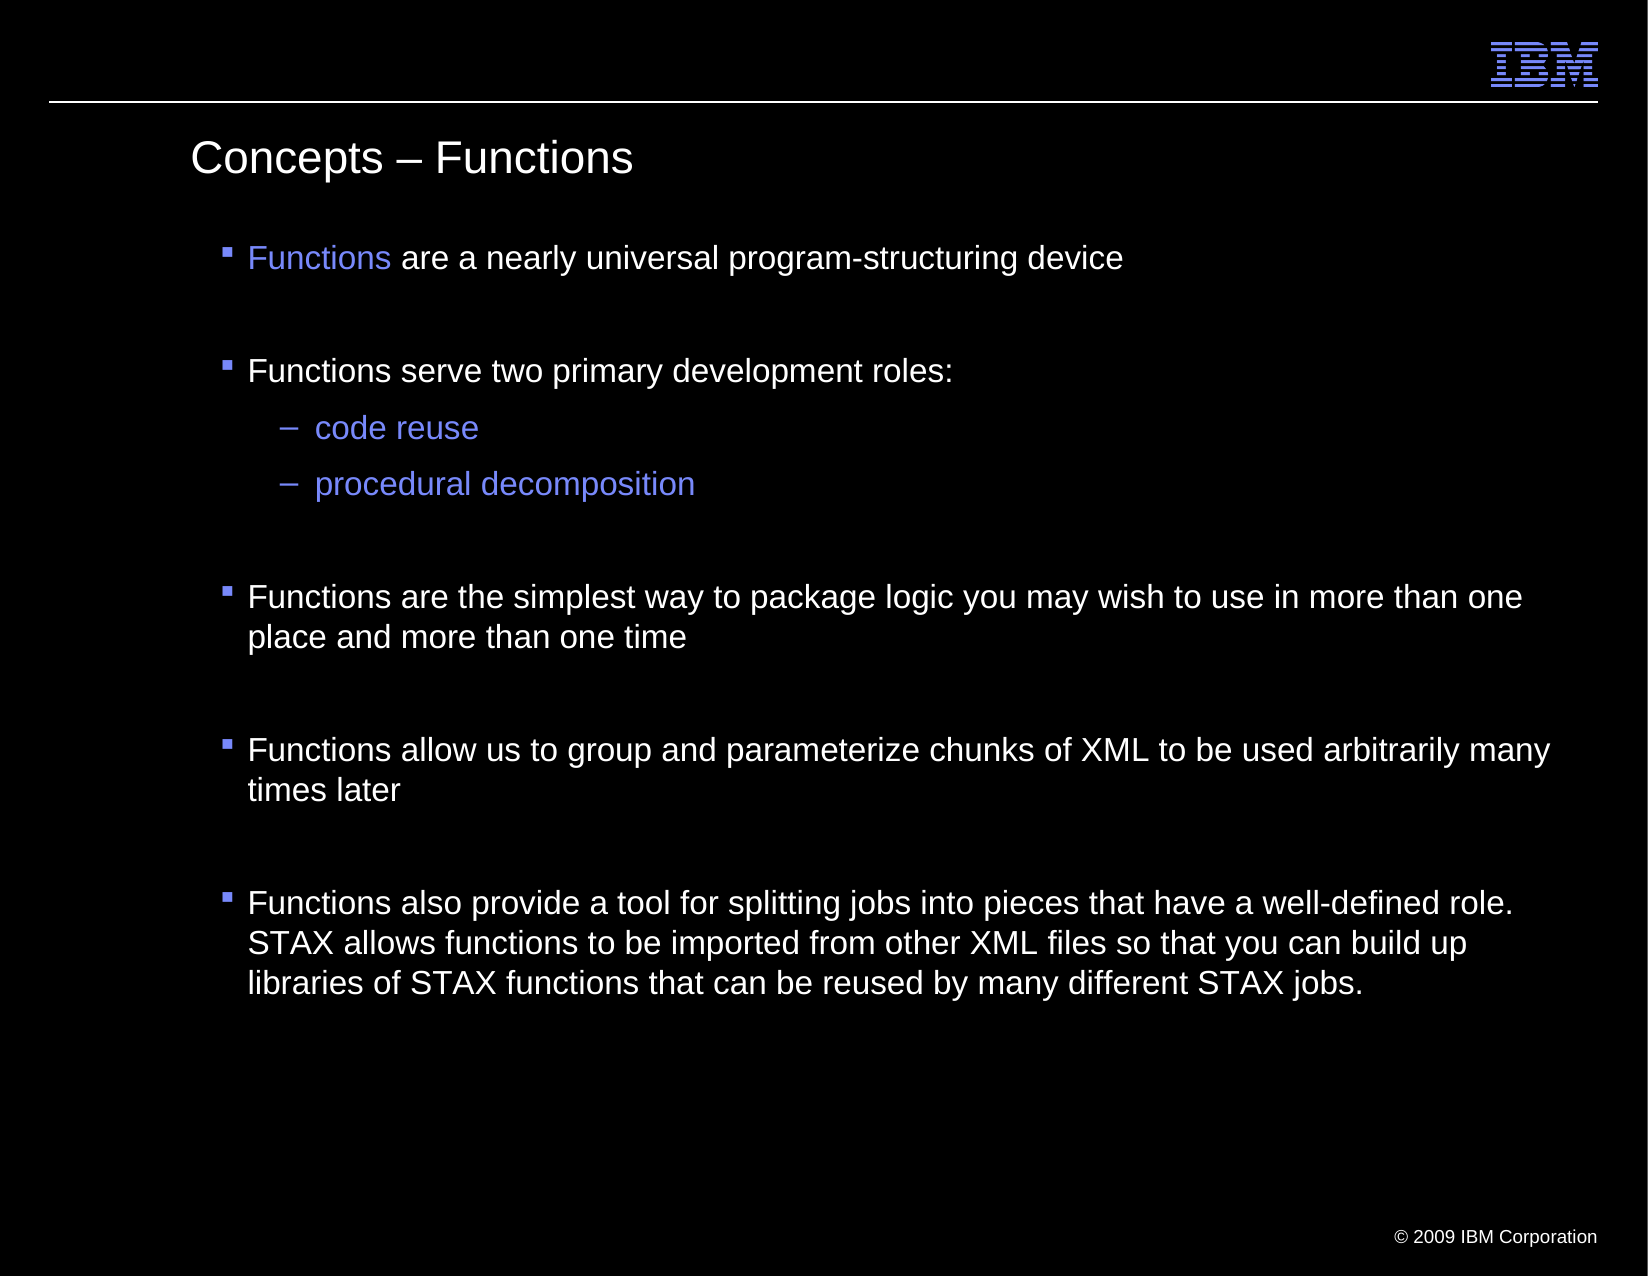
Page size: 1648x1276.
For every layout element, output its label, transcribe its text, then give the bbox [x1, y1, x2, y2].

picture [1491, 42, 1598, 87]
title Concepts – Functions [173, 125, 1648, 219]
text_box Functions are a nearly universal program-structuring device Functions serve two primary development roles: code reuse procedural decomposition Functions are the simplest way to package logic you may wish to use in more than one place and more than one time Functions allow us to group and parameterize chunks of XML to be used arbitrarily many times later Functions also provide a tool for splitting jobs into pieces that have a well-defined role. STAX allows functions to be imported from other XML files so that you can build up libraries of STAX functions that can be reused by many different STAX jobs. [219, 236, 1570, 1002]
